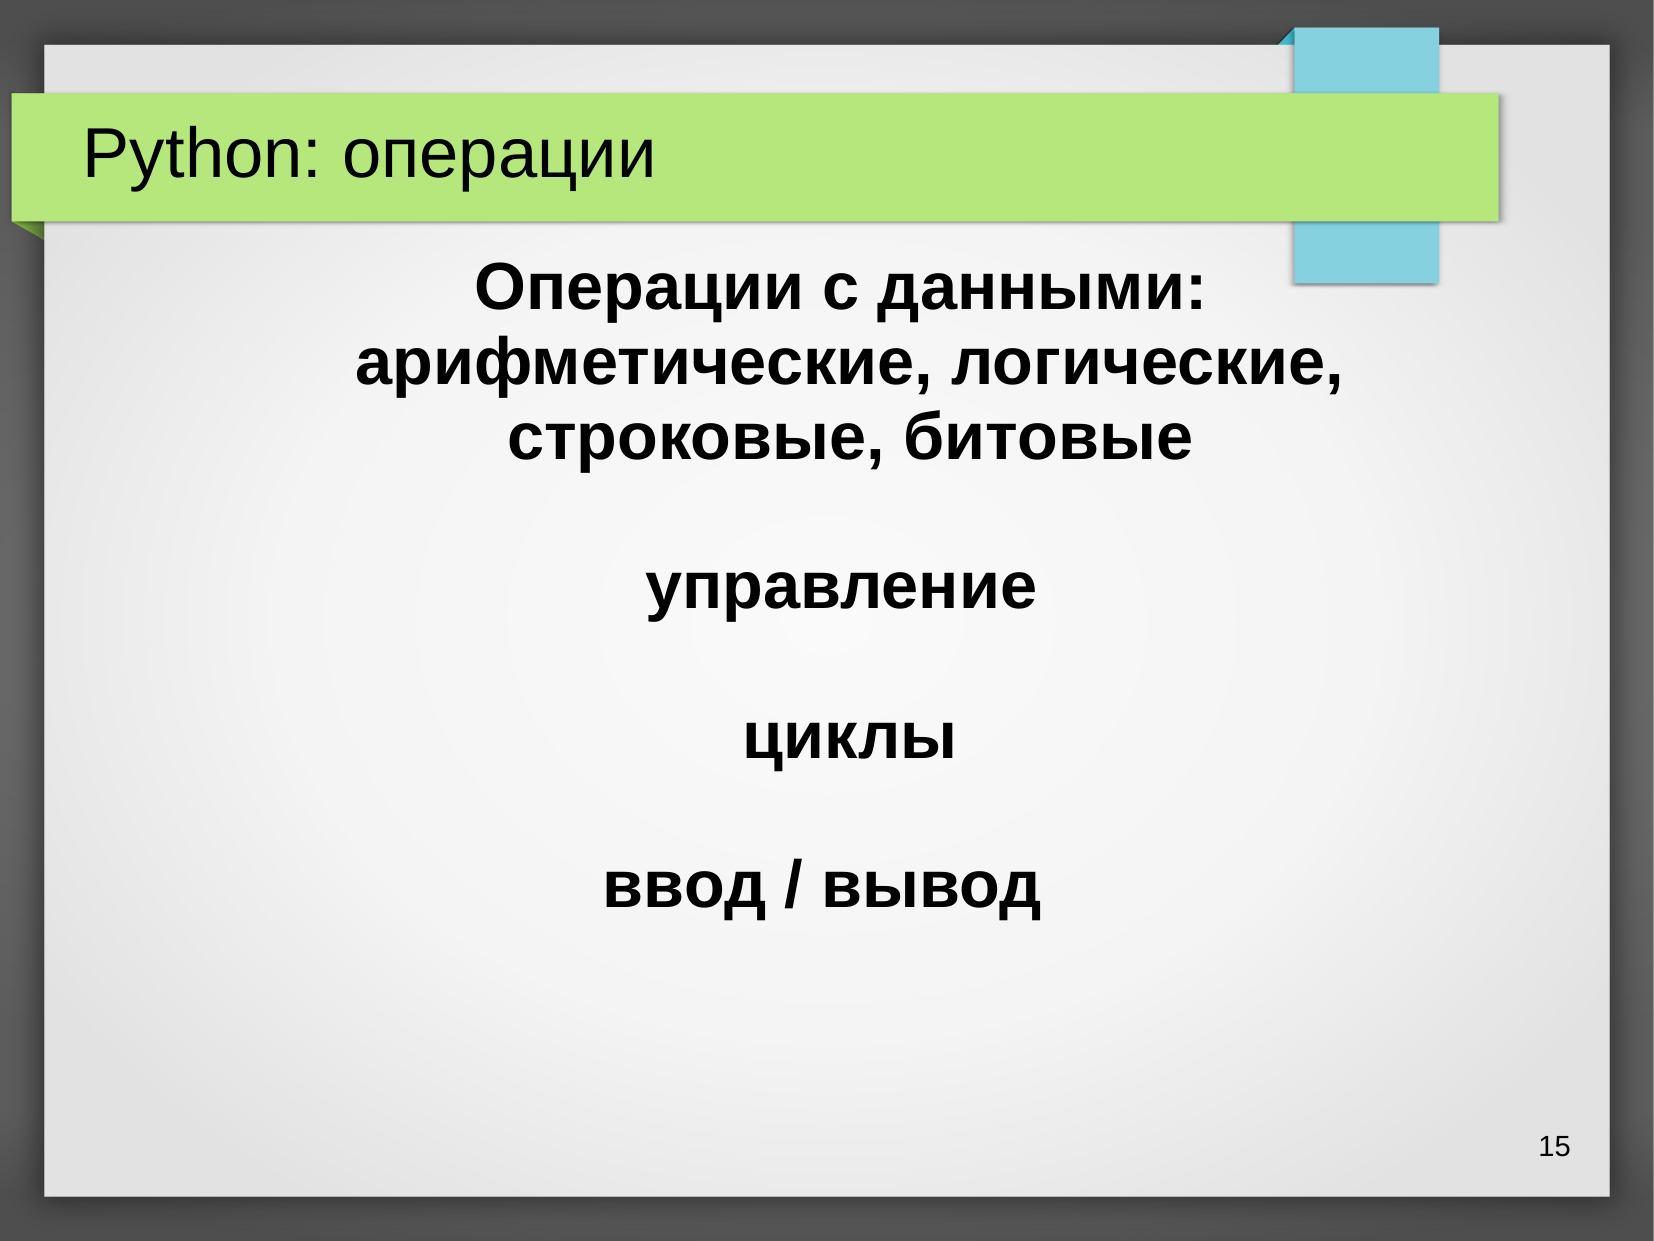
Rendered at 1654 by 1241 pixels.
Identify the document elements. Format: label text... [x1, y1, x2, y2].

picture [0, 0, 1654, 1241]
title Python: операции [82, 49, 1571, 257]
text_box Операции с данными: арифметические, логические, cтроковые, битовые управление циклы ввод / вывод [165, 226, 1536, 1095]
